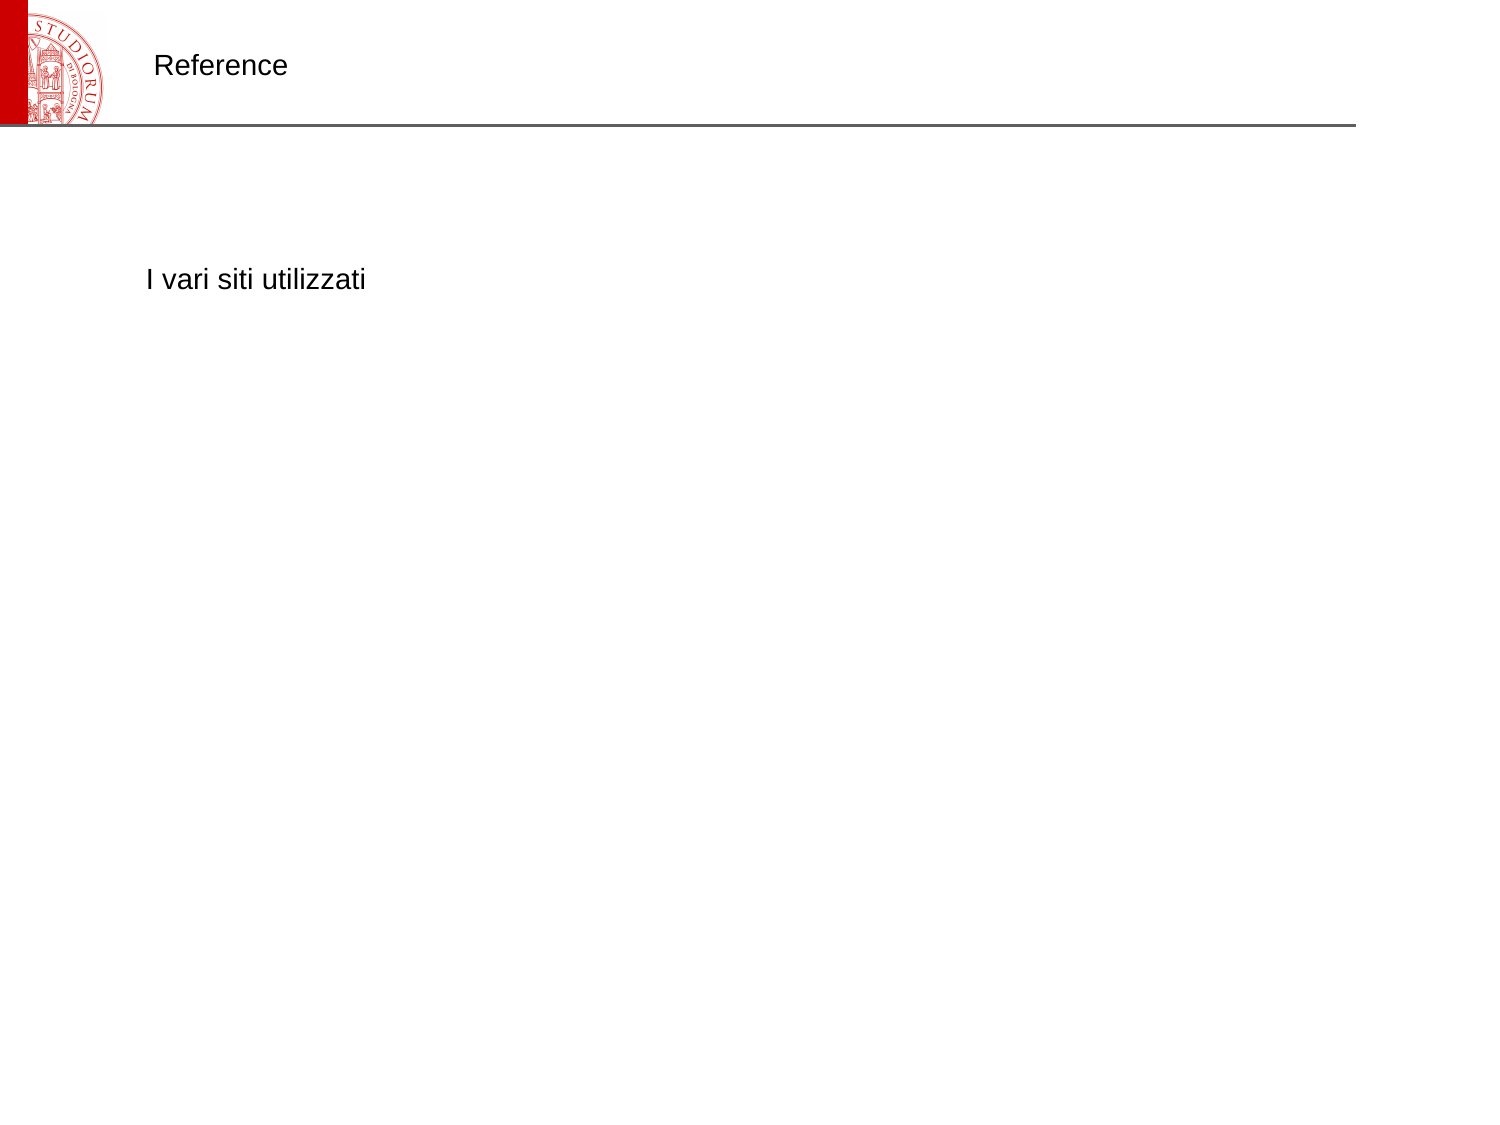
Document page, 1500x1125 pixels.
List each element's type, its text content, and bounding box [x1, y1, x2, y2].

list I vari siti utilizzati [75, 263, 1425, 1006]
picture [28, 11, 107, 124]
title Reference [153, 23, 1429, 107]
